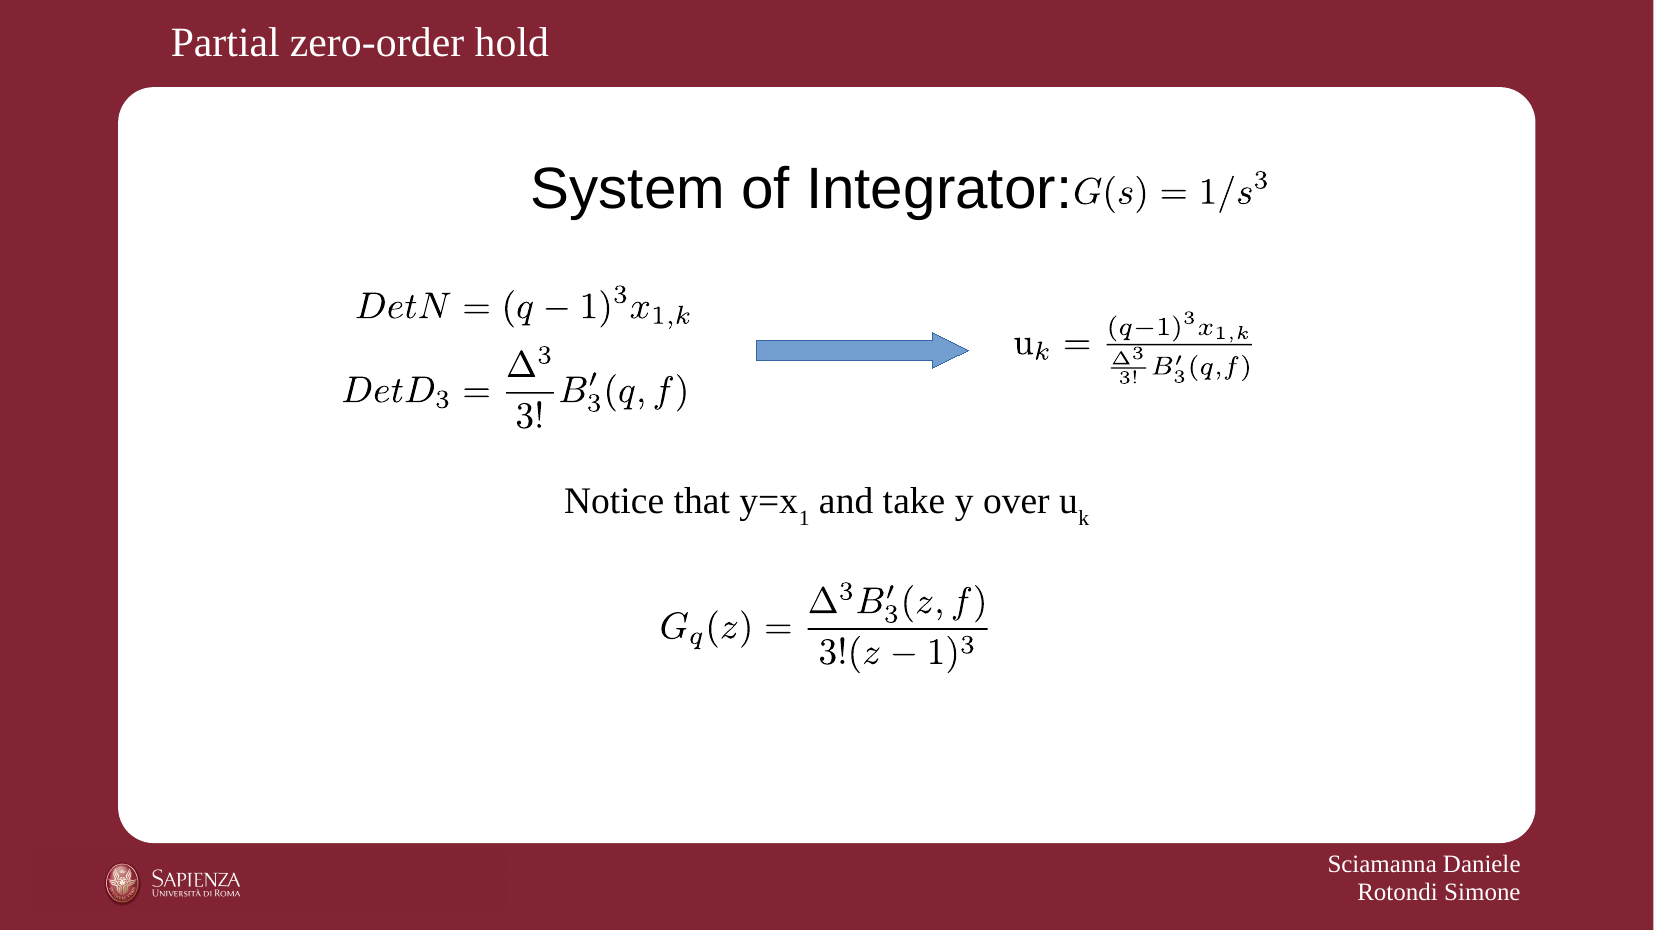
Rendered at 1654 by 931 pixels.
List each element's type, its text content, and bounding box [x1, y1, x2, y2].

text_box Sciamanna Daniele Rotondi Simone [933, 843, 1536, 914]
title System of Integrator: [162, 110, 1441, 266]
text_box Partial zero-order hold [106, 11, 615, 76]
picture [29, 850, 508, 910]
text_box [118, 87, 1536, 844]
text_box Notice that y=x1 and take y over uk [507, 472, 1146, 538]
